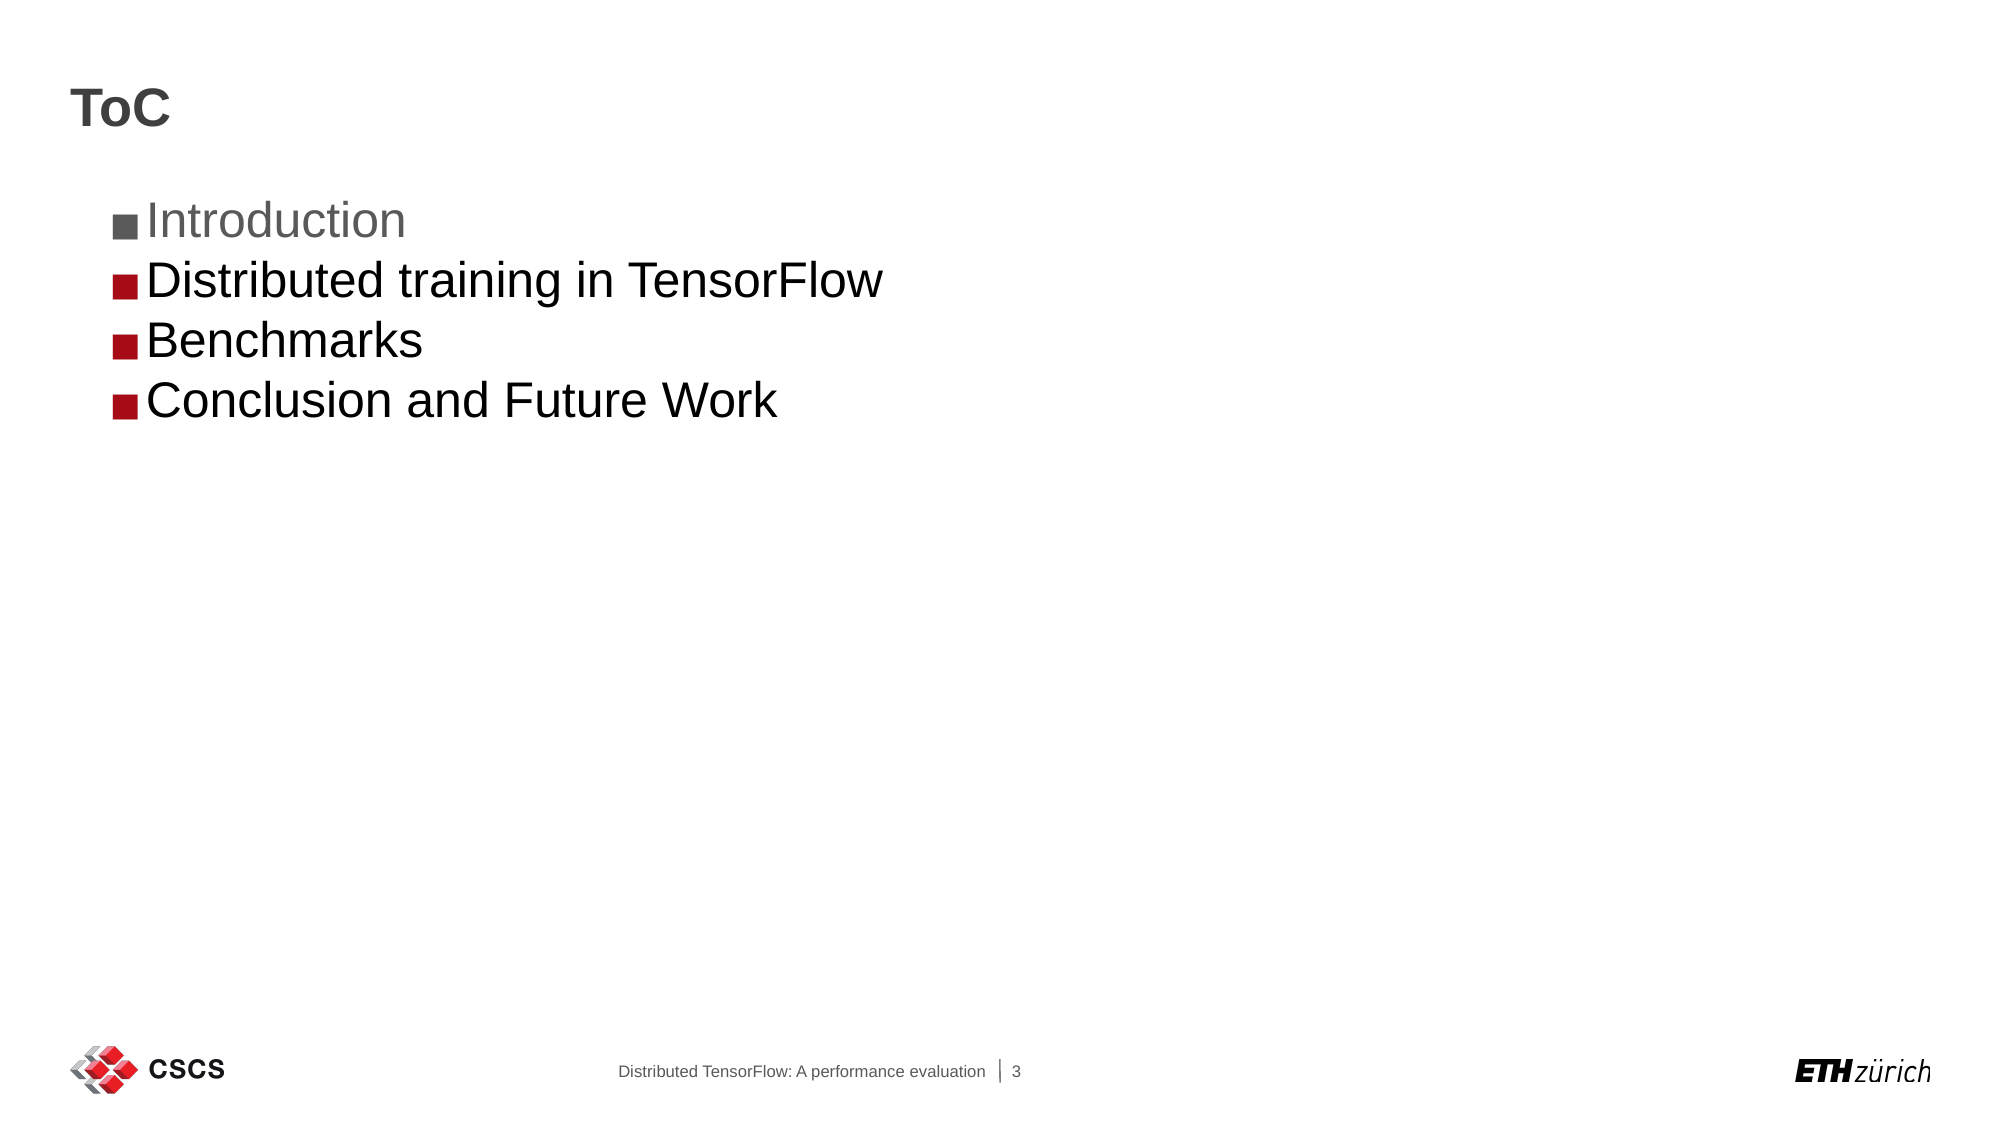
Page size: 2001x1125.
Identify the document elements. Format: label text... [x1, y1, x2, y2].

list Introduction Distributed training in TensorFlow Benchmarks Conclusion and Future Work [70, 178, 1930, 1022]
picture [57, 1033, 236, 1106]
slide_number <number> [999, 1059, 1063, 1083]
title ToC [70, 7, 1930, 149]
picture [1795, 1059, 1930, 1082]
footer Distributed TensorFlow: A performance evaluation [322, 1059, 998, 1083]
